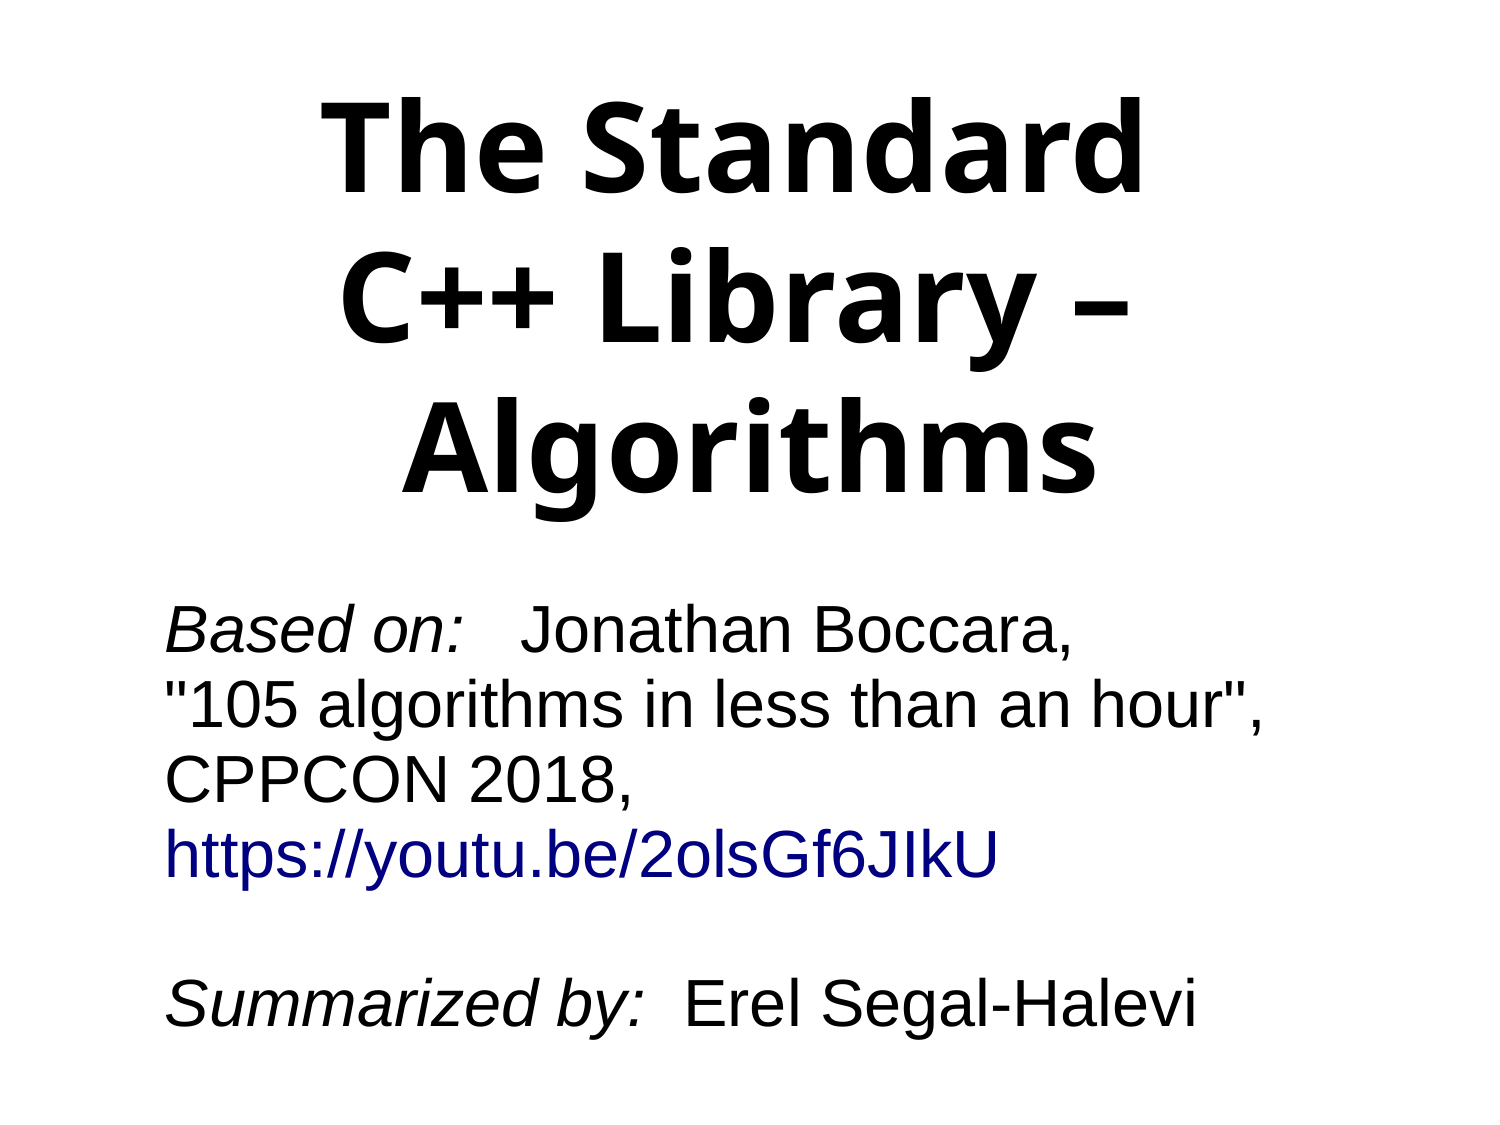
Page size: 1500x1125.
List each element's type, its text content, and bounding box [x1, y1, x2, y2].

text_box The Standard C++ Library – Algorithms [304, 60, 1198, 526]
text_box Based on: Jonathan Boccara, "105 algorithms in less than an hour", CPPCON 2018, https://youtu.be/2olsGf6JIkU Summarized by: Erel Segal-Halevi [150, 585, 1381, 1064]
